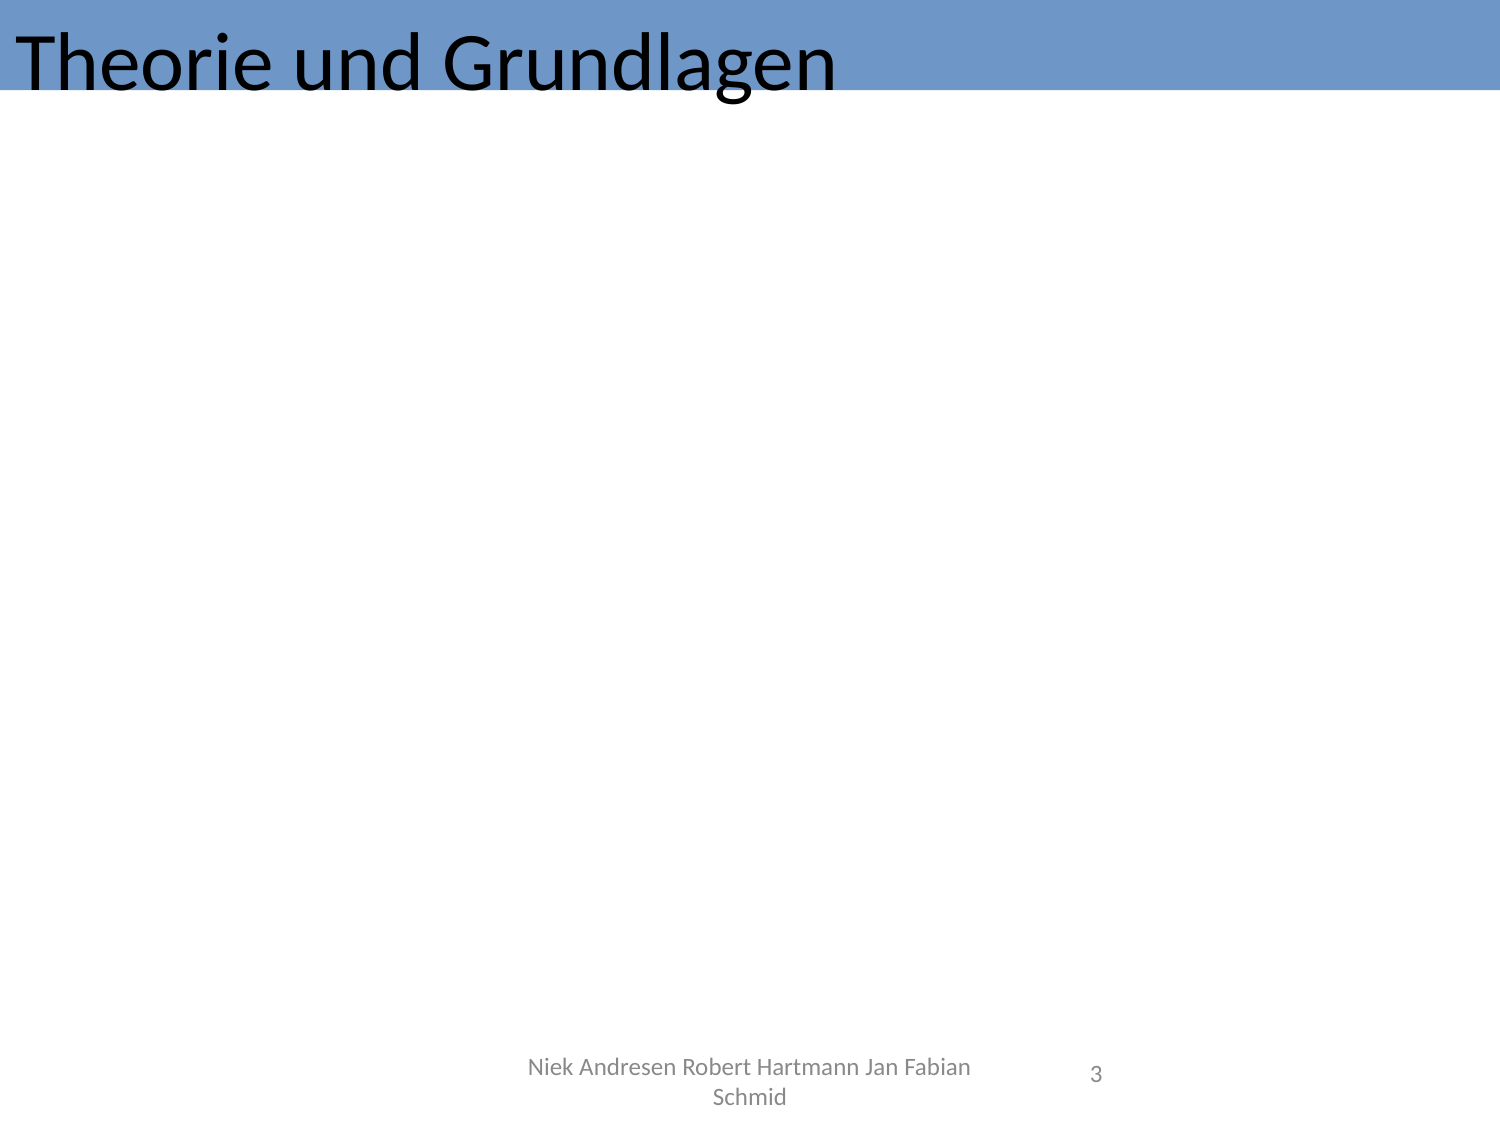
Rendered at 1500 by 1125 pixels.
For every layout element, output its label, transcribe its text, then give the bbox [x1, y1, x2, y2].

text_box <Nummer> [1074, 1042, 1426, 1103]
text_box Niek Andresen Robert Hartmann Jan Fabian Schmid [512, 1042, 988, 1103]
title Theorie und Grundlagen [0, 0, 1500, 91]
